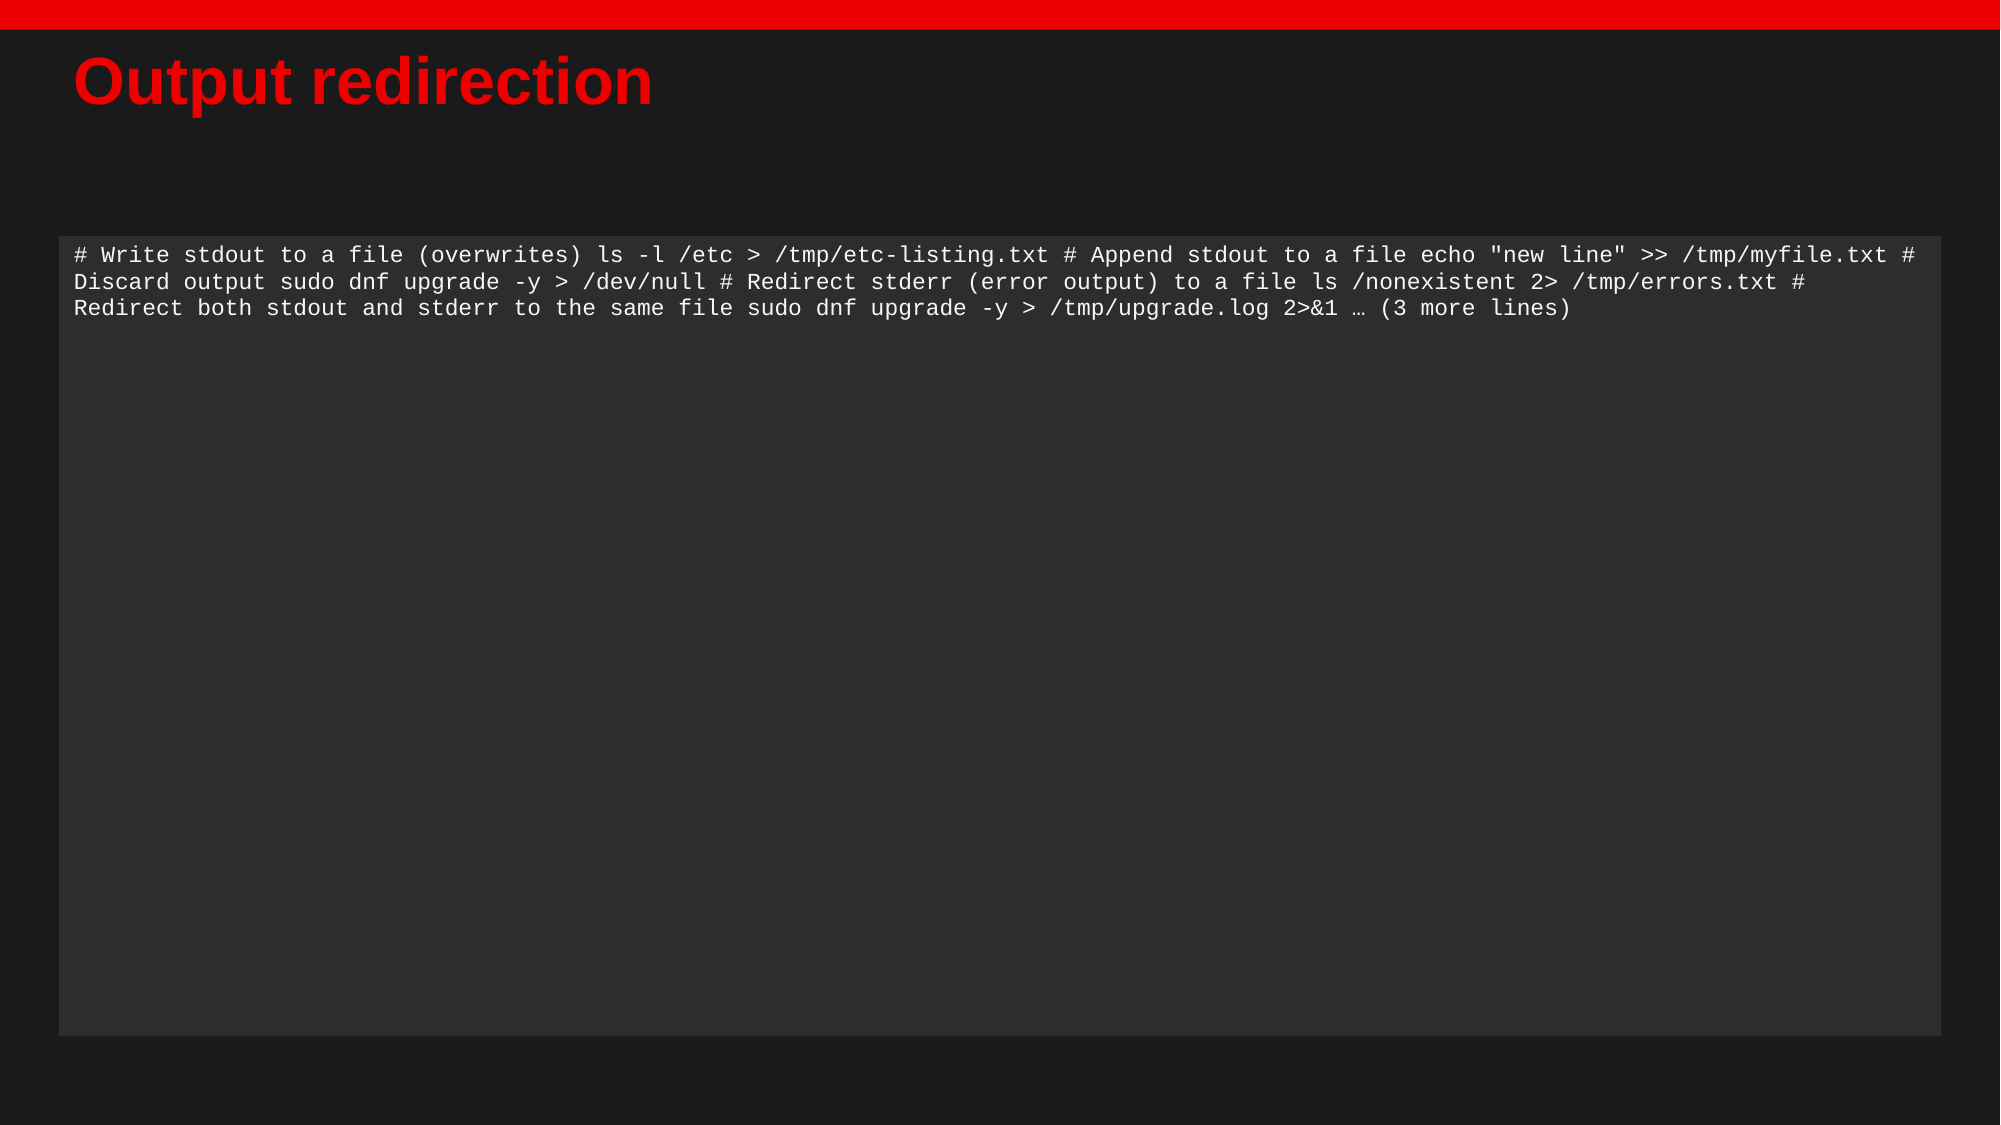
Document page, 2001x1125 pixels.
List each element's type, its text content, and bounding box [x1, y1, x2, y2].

text_box Output redirection [59, 36, 1942, 208]
text_box [0, 0, 2001, 30]
text_box # Write stdout to a file (overwrites) ls -l /etc > /tmp/etc-listing.txt # Append stdout to a file echo "new line" >> /tmp/myfile.txt # Discard output sudo dnf upgrade -y > /dev/null # Redirect stderr (error output) to a file ls /nonexistent 2> /tmp/errors.txt # Redirect both stdout and stderr to the same file sudo dnf upgrade -y > /tmp/upgrade.log 2>&1 … (3 more lines) [59, 236, 1942, 1037]
